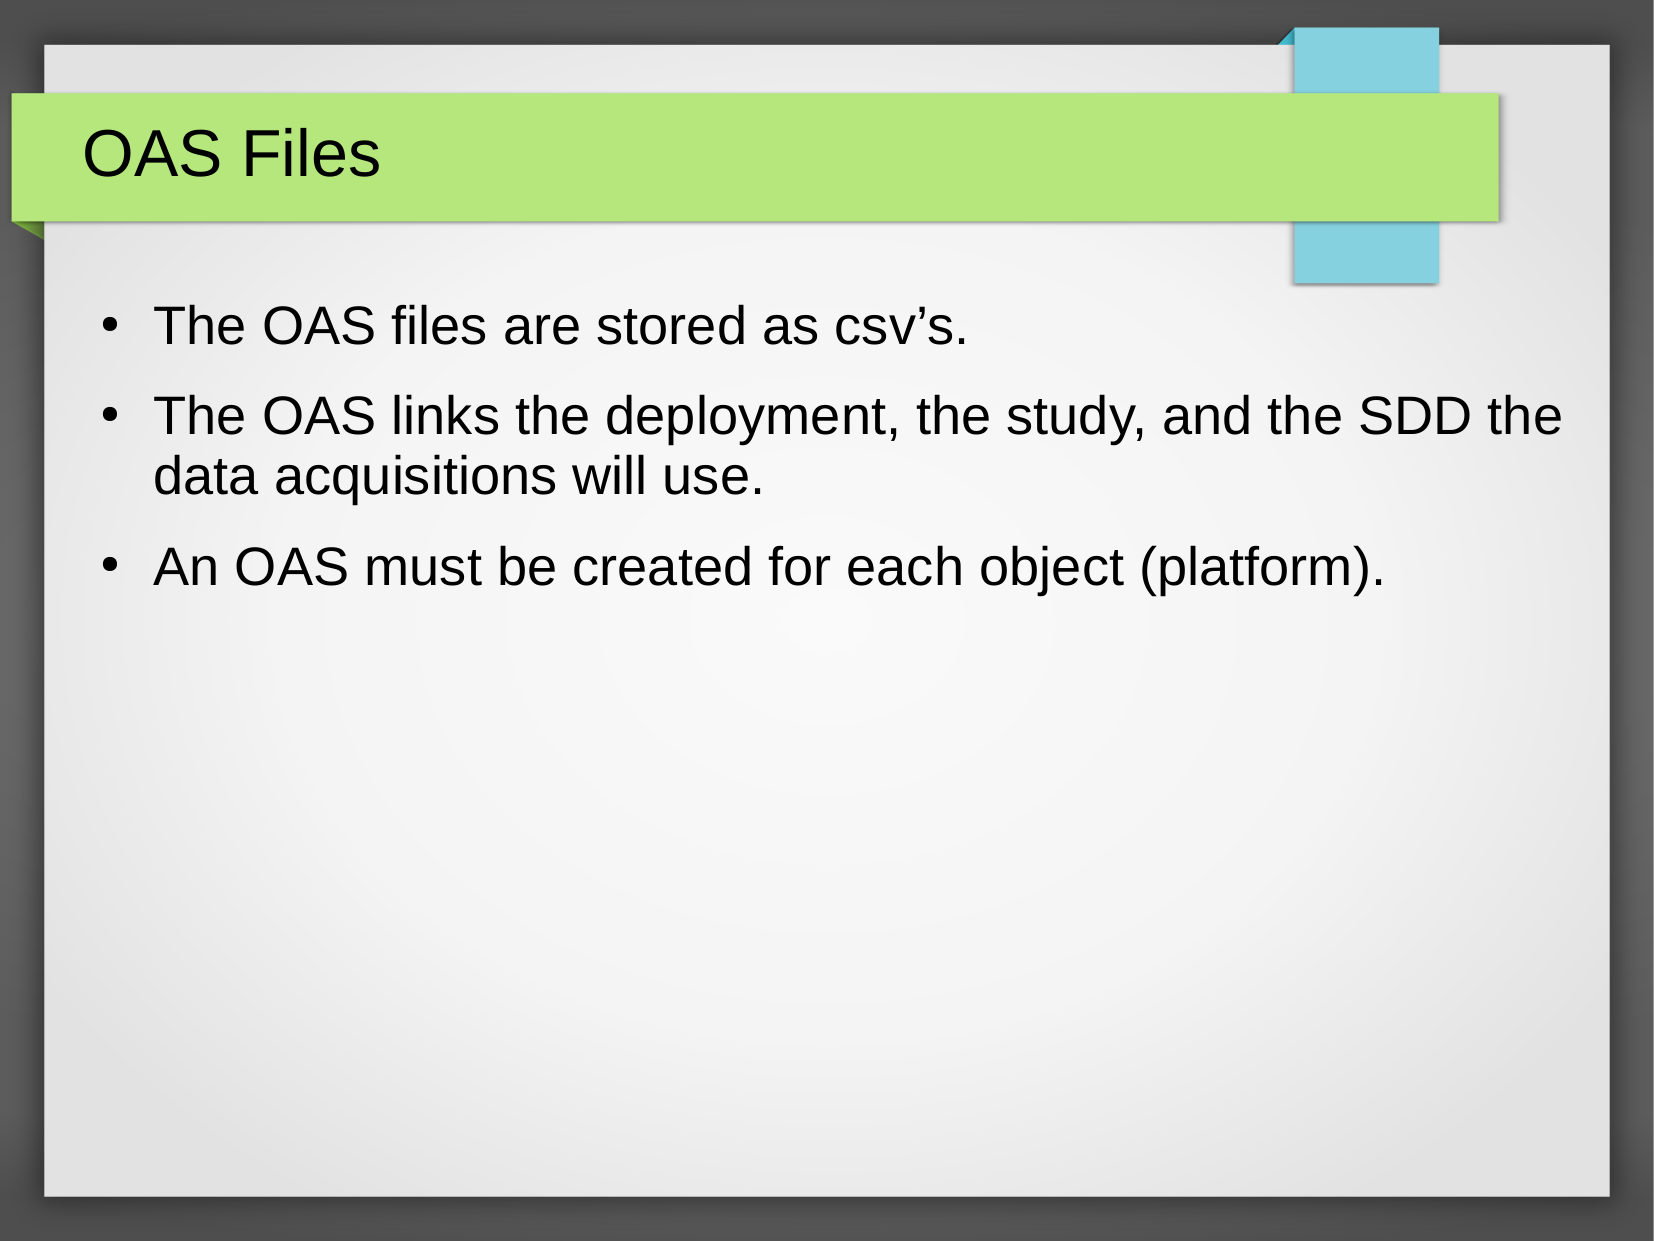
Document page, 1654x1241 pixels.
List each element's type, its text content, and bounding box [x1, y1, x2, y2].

title OAS Files [82, 94, 1264, 213]
picture [0, 0, 1654, 1241]
list The OAS files are stored as csv’s. The OAS links the deployment, the study, and the SDD the data acquisitions will use. An OAS must be created for each object (platform). [82, 295, 1571, 1015]
